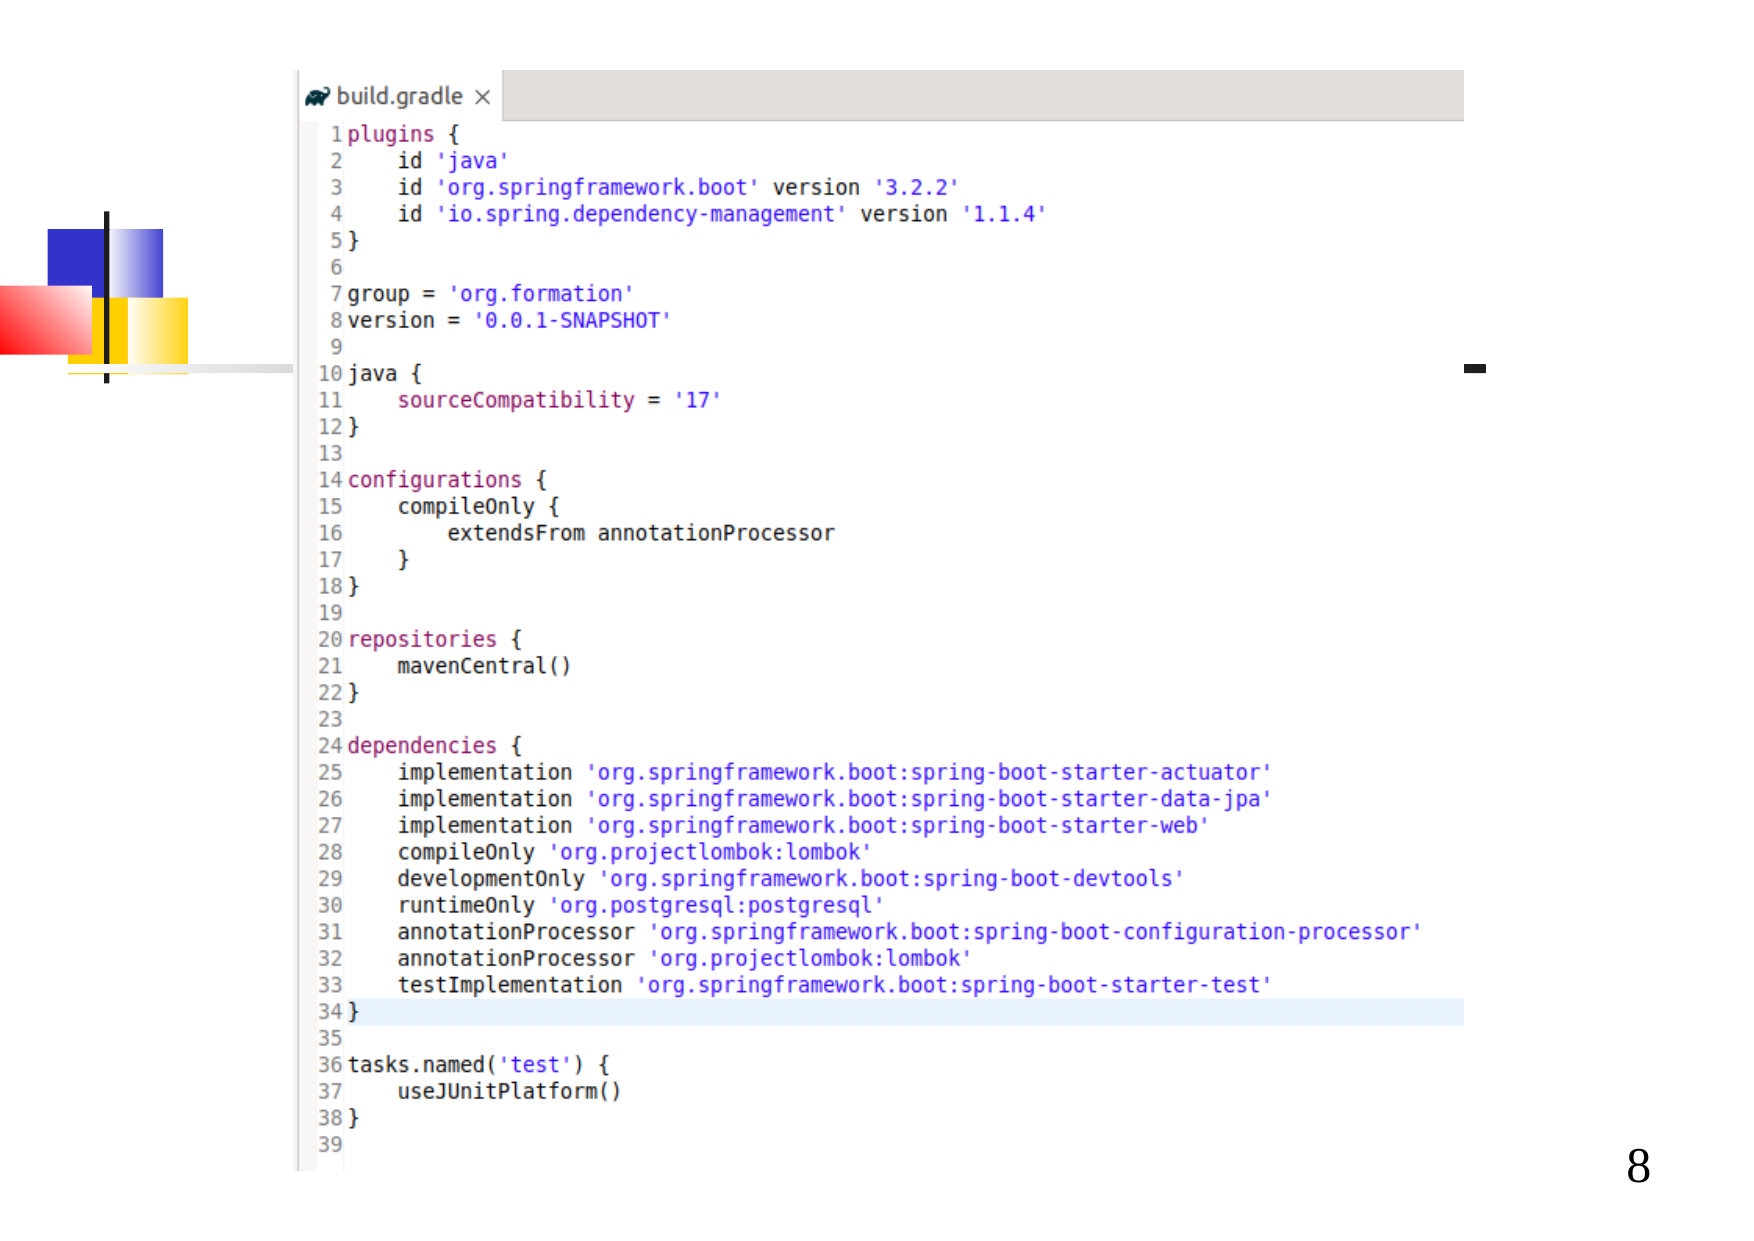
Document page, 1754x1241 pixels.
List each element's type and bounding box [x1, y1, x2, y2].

picture [293, 70, 1464, 1171]
